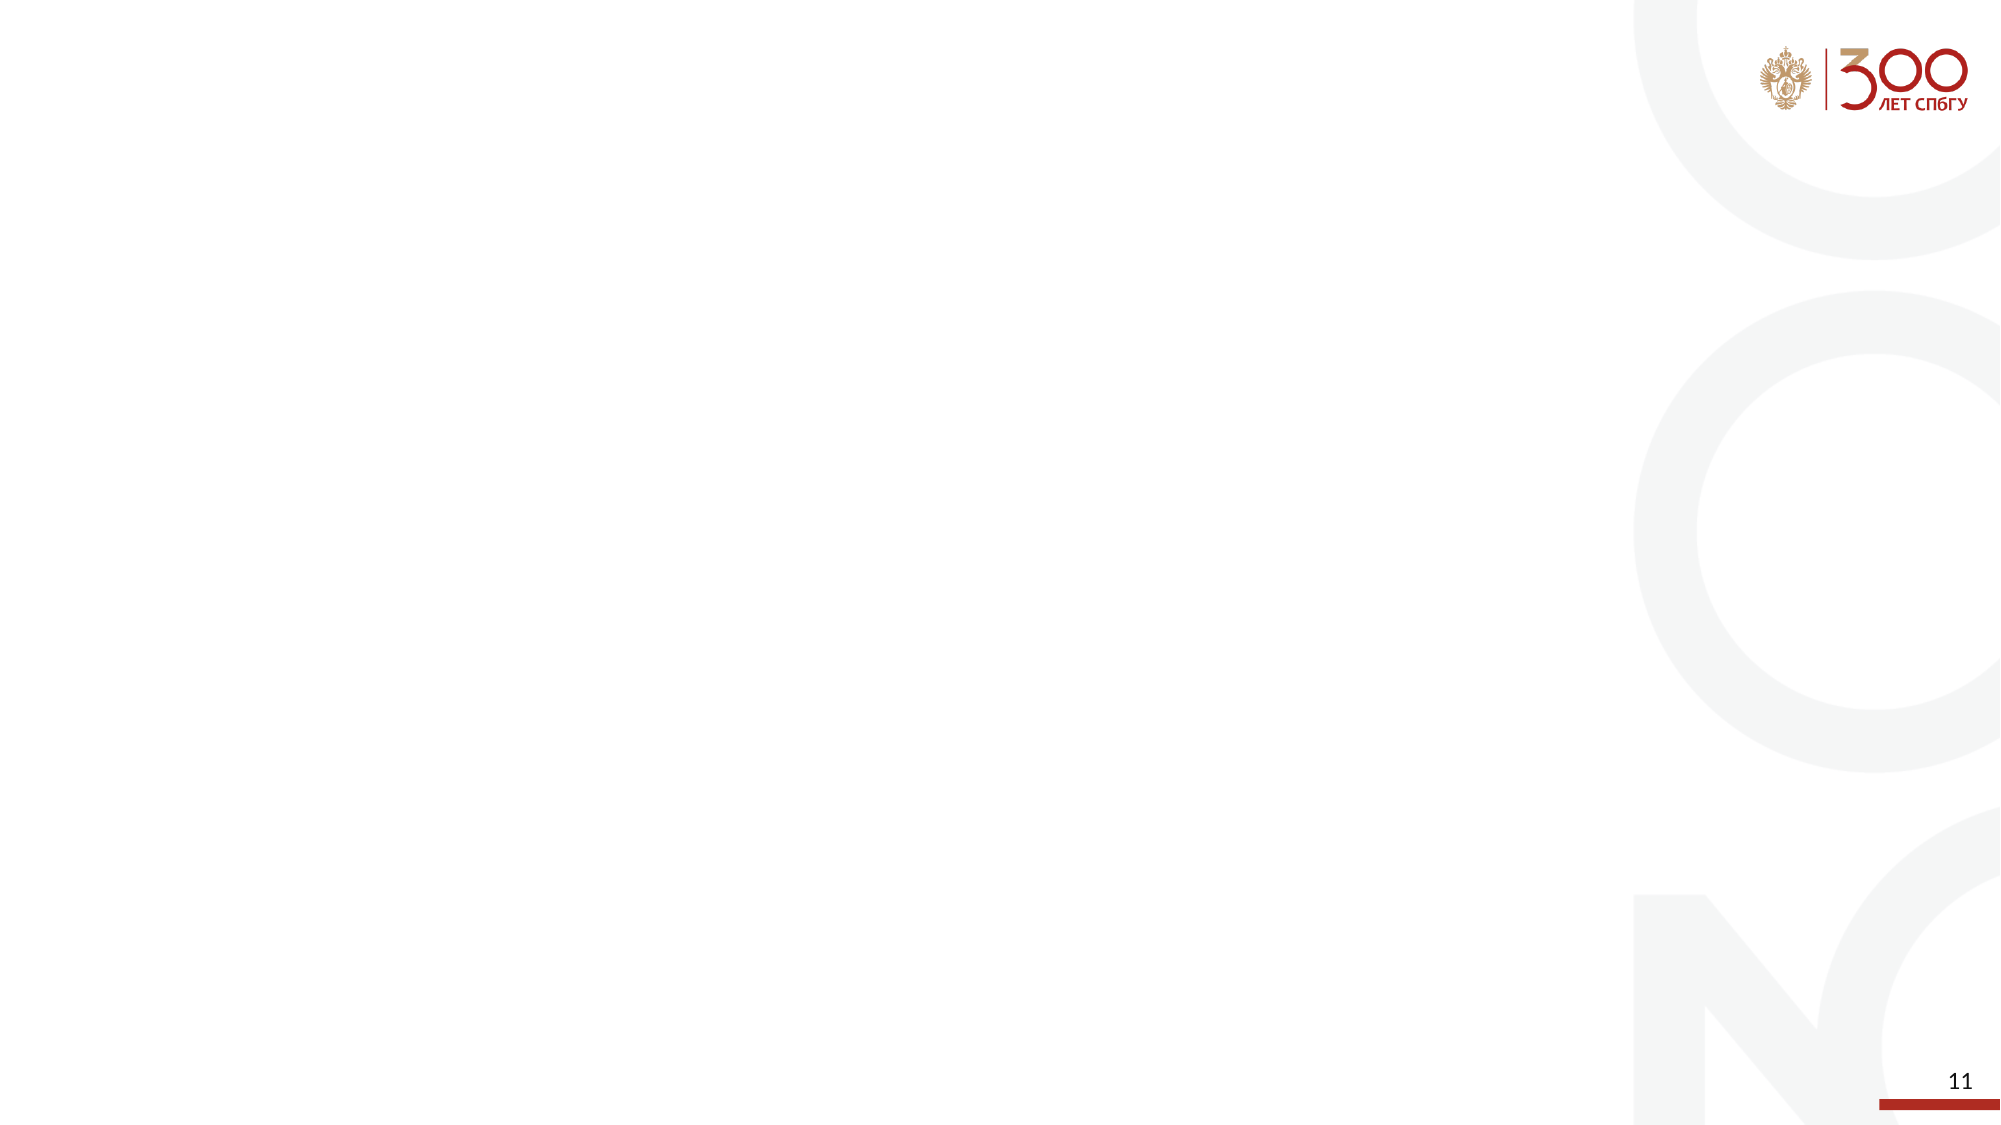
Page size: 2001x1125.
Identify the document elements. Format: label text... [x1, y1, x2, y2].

text_box <number> [1879, 1059, 1989, 1099]
picture [1620, 0, 2000, 1125]
